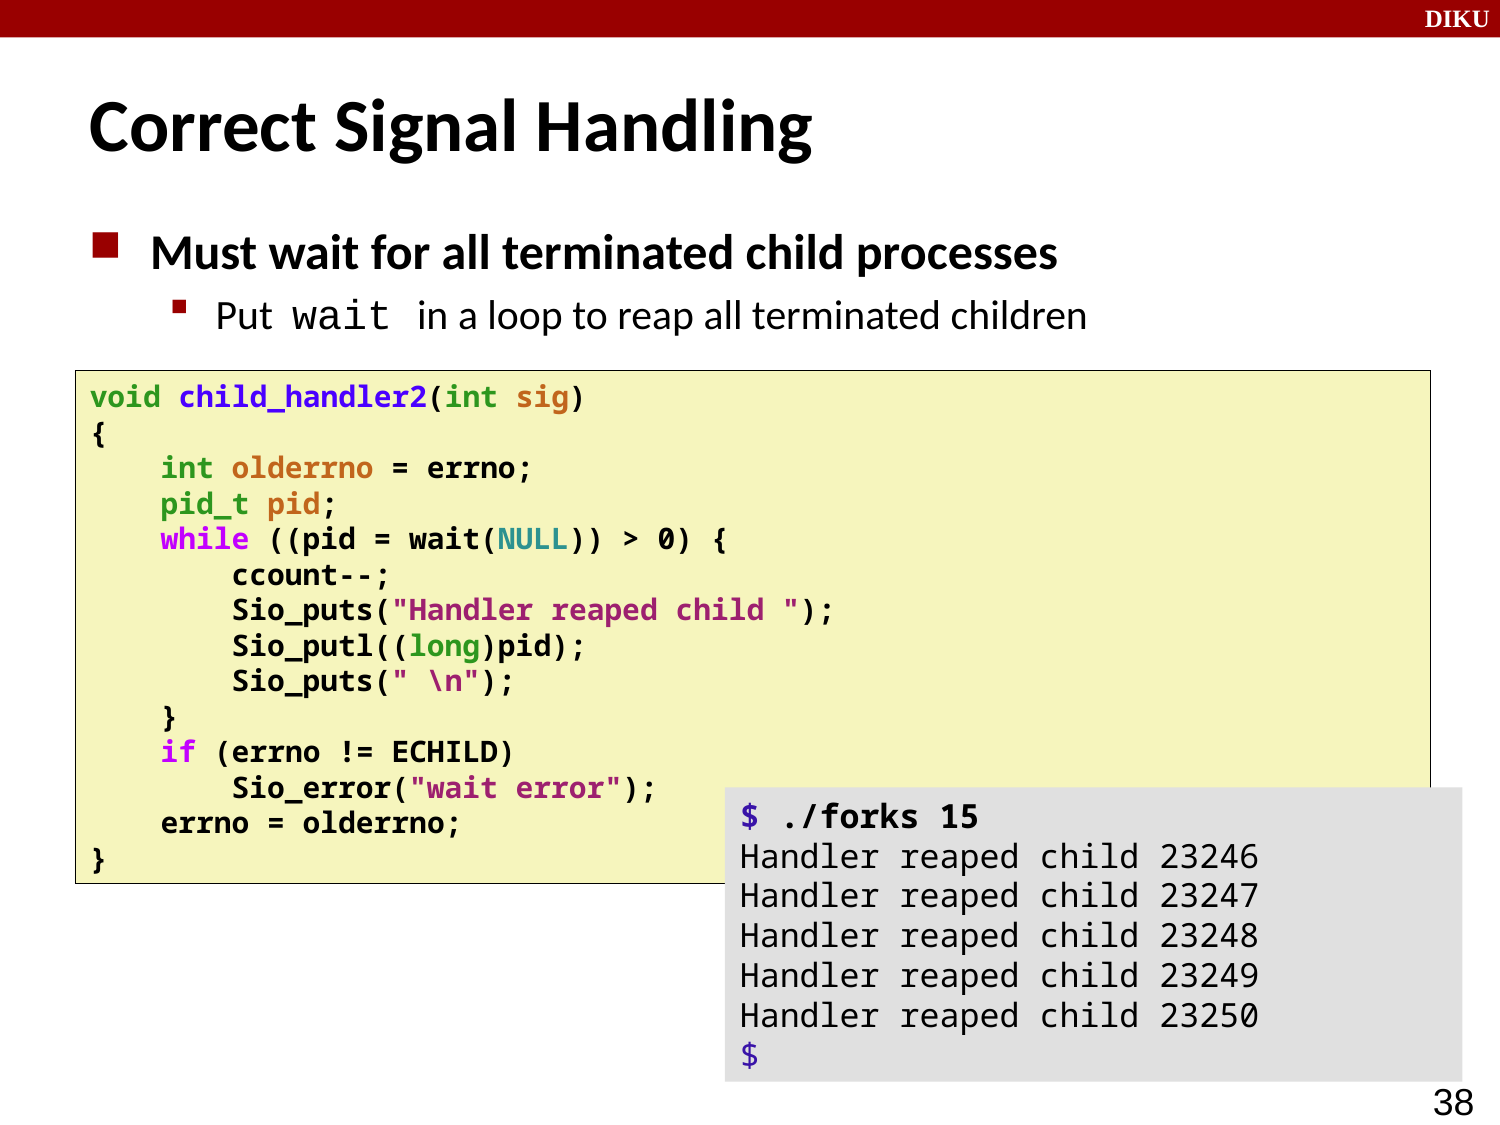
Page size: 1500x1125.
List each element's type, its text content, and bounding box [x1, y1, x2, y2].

text_box $ ./forks 15 Handler reaped child 23246 Handler reaped child 23247 Handler reaped child 23248 Handler reaped child 23249 Handler reaped child 23250 $ [724, 787, 1463, 1082]
text_box Must wait for all terminated child processes Put wait in a loop to reap all terminated children [78, 212, 1454, 413]
text_box void child_handler2(int sig) { int olderrno = errno; pid_t pid; while ((pid = wait(NULL)) > 0) { ccount--; Sio_puts("Handler reaped child "); Sio_putl((long)pid); Sio_puts(" \n"); } if (errno != ECHILD) Sio_error("wait error"); errno = olderrno; } [74, 370, 1431, 884]
text_box Correct Signal Handling [74, 74, 1454, 169]
